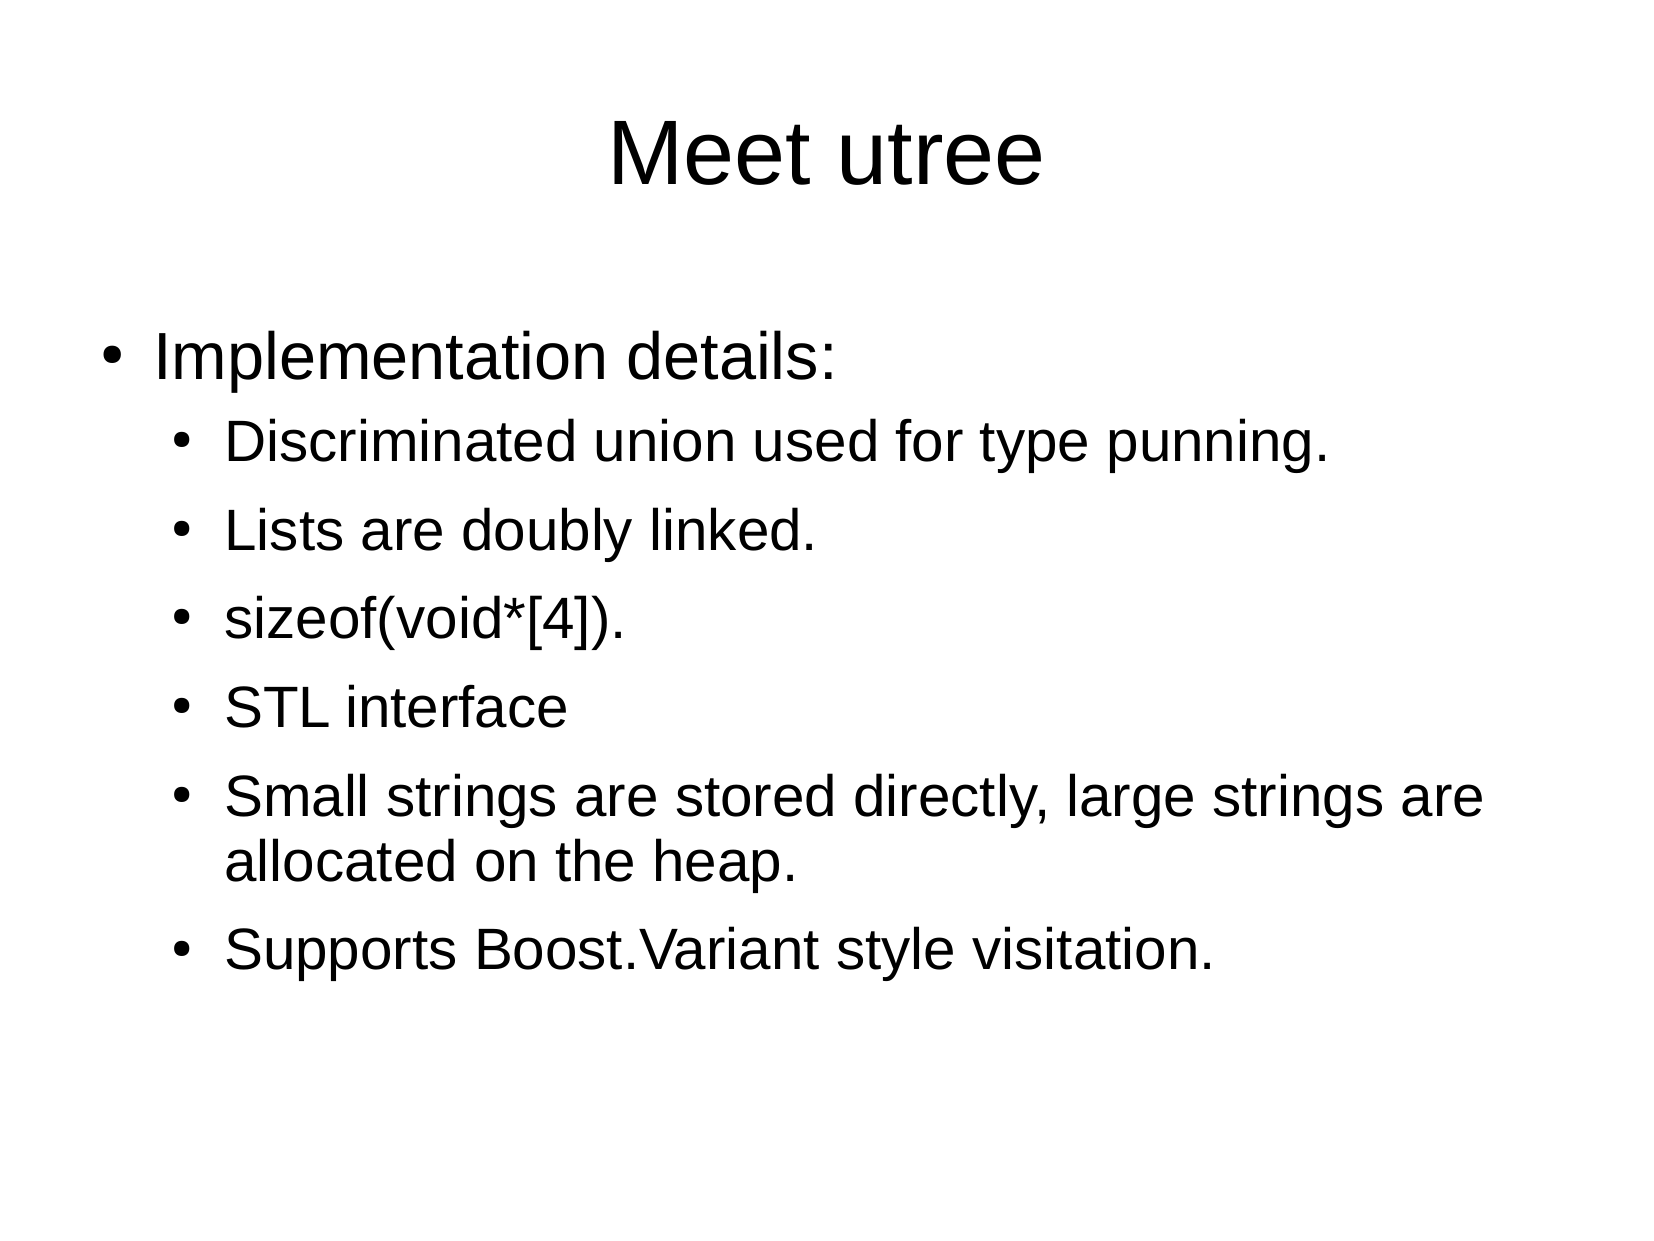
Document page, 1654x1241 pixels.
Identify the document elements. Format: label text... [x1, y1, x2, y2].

title Meet utree [82, 49, 1571, 257]
list Implementation details: Discriminated union used for type punning. Lists are doubly linked. sizeof(void*[4]). STL interface Small strings are stored directly, large strings are allocated on the heap. Supports Boost.Variant style visitation. [82, 319, 1571, 1016]
